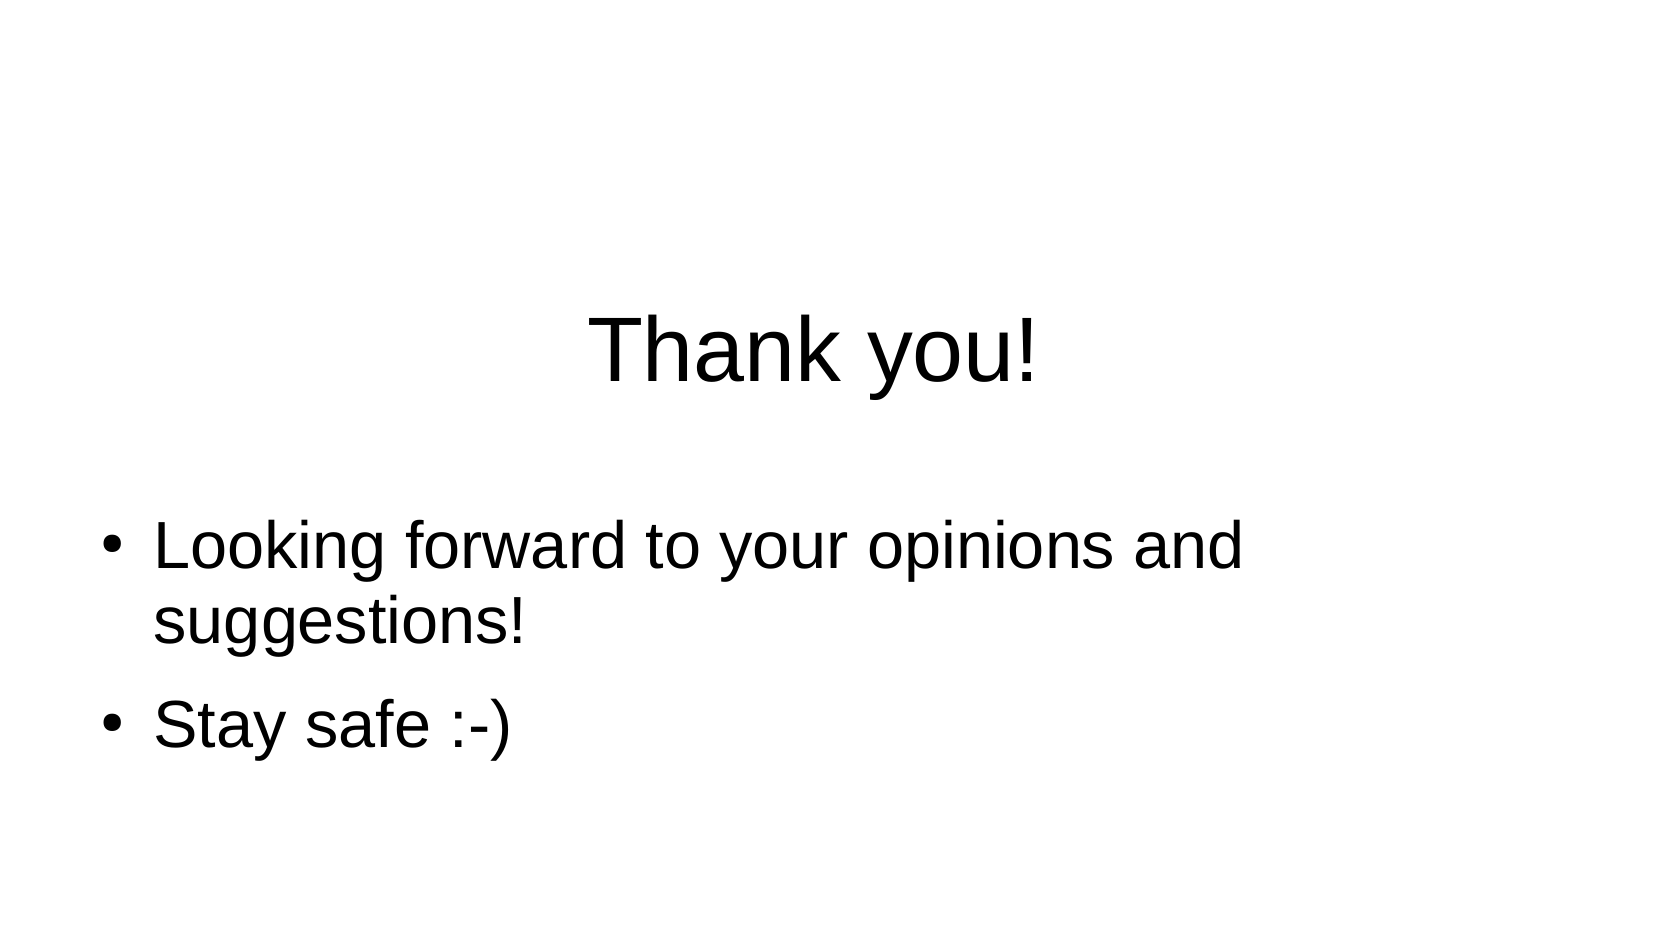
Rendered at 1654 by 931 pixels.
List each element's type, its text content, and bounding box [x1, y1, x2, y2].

title Thank you! [82, 271, 1571, 427]
list Looking forward to your opinions and suggestions! Stay safe :-) [82, 507, 1571, 931]
